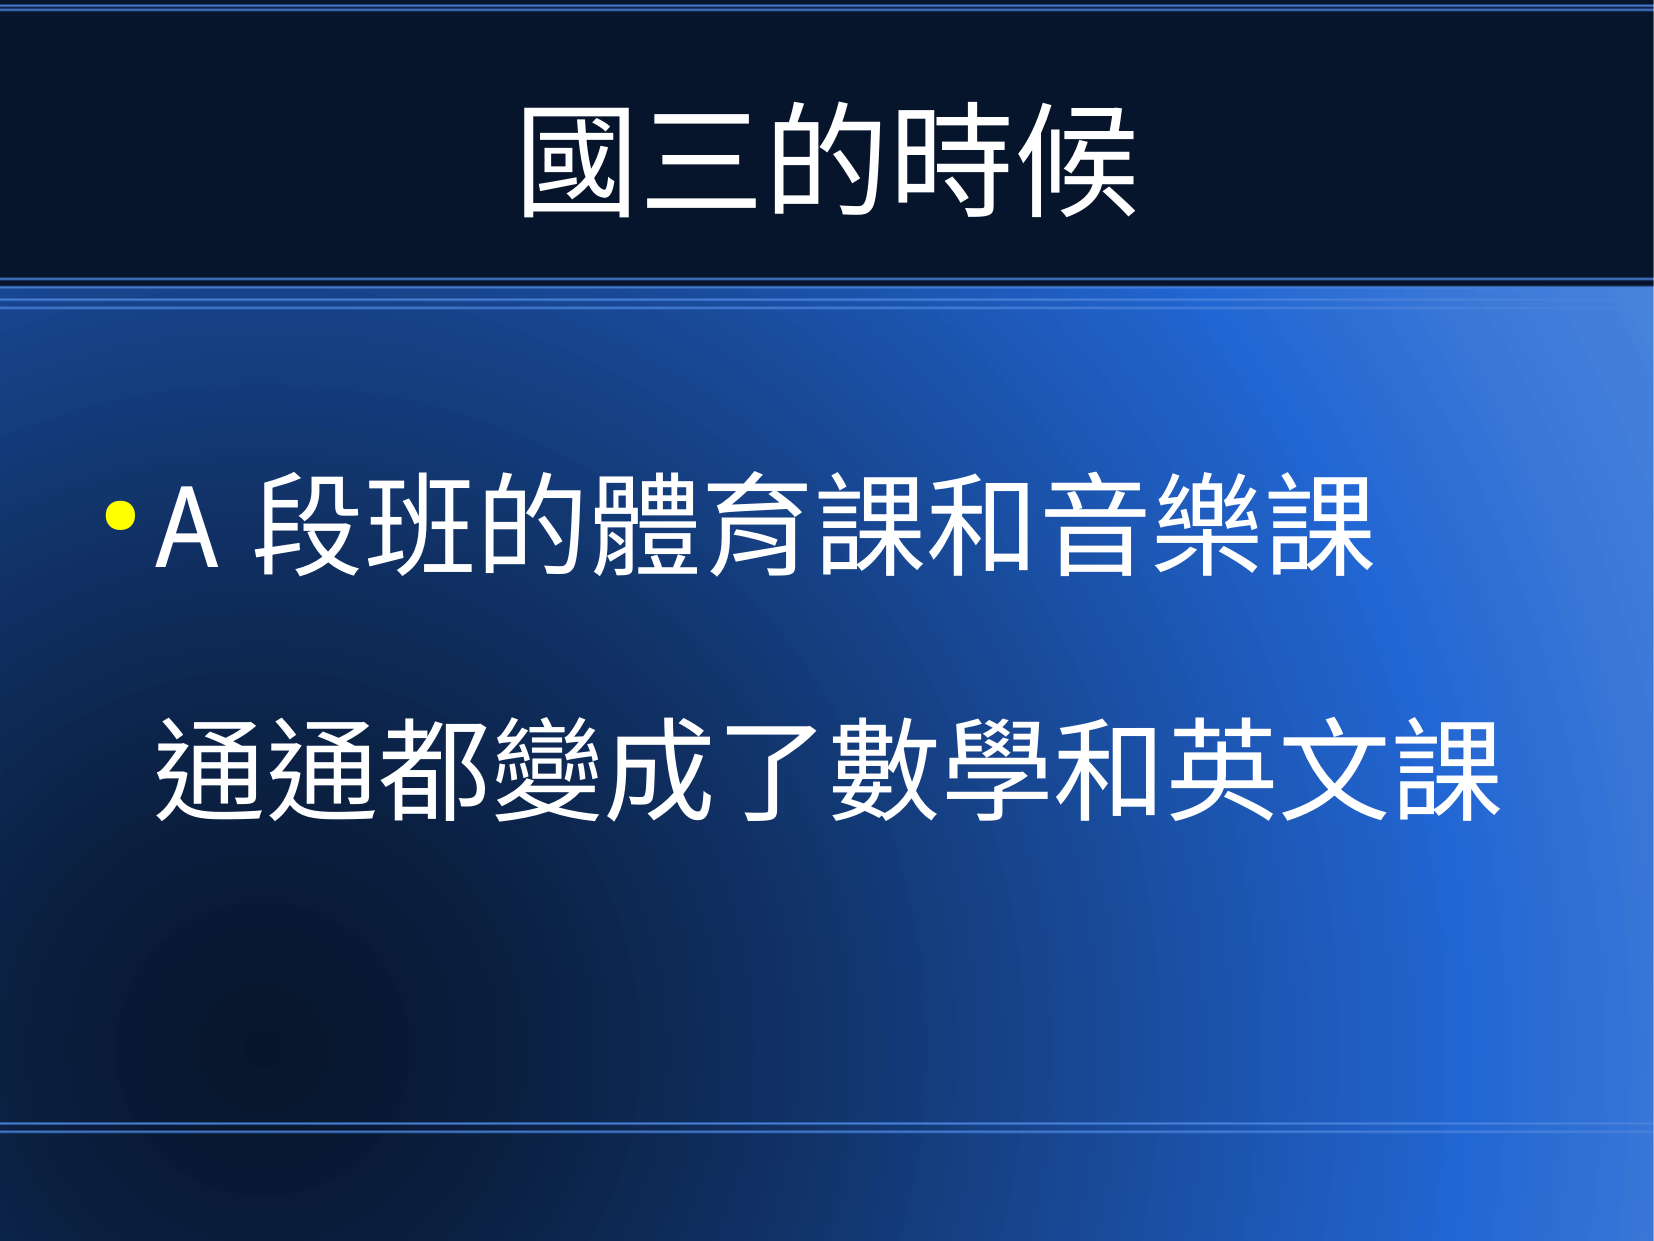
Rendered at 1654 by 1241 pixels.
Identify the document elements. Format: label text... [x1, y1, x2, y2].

list A段班的體育課和音樂課 通通都變成了數學和英文課 [82, 355, 1571, 1241]
picture [0, 0, 1654, 1241]
title 國三的時候 [82, 49, 1571, 257]
